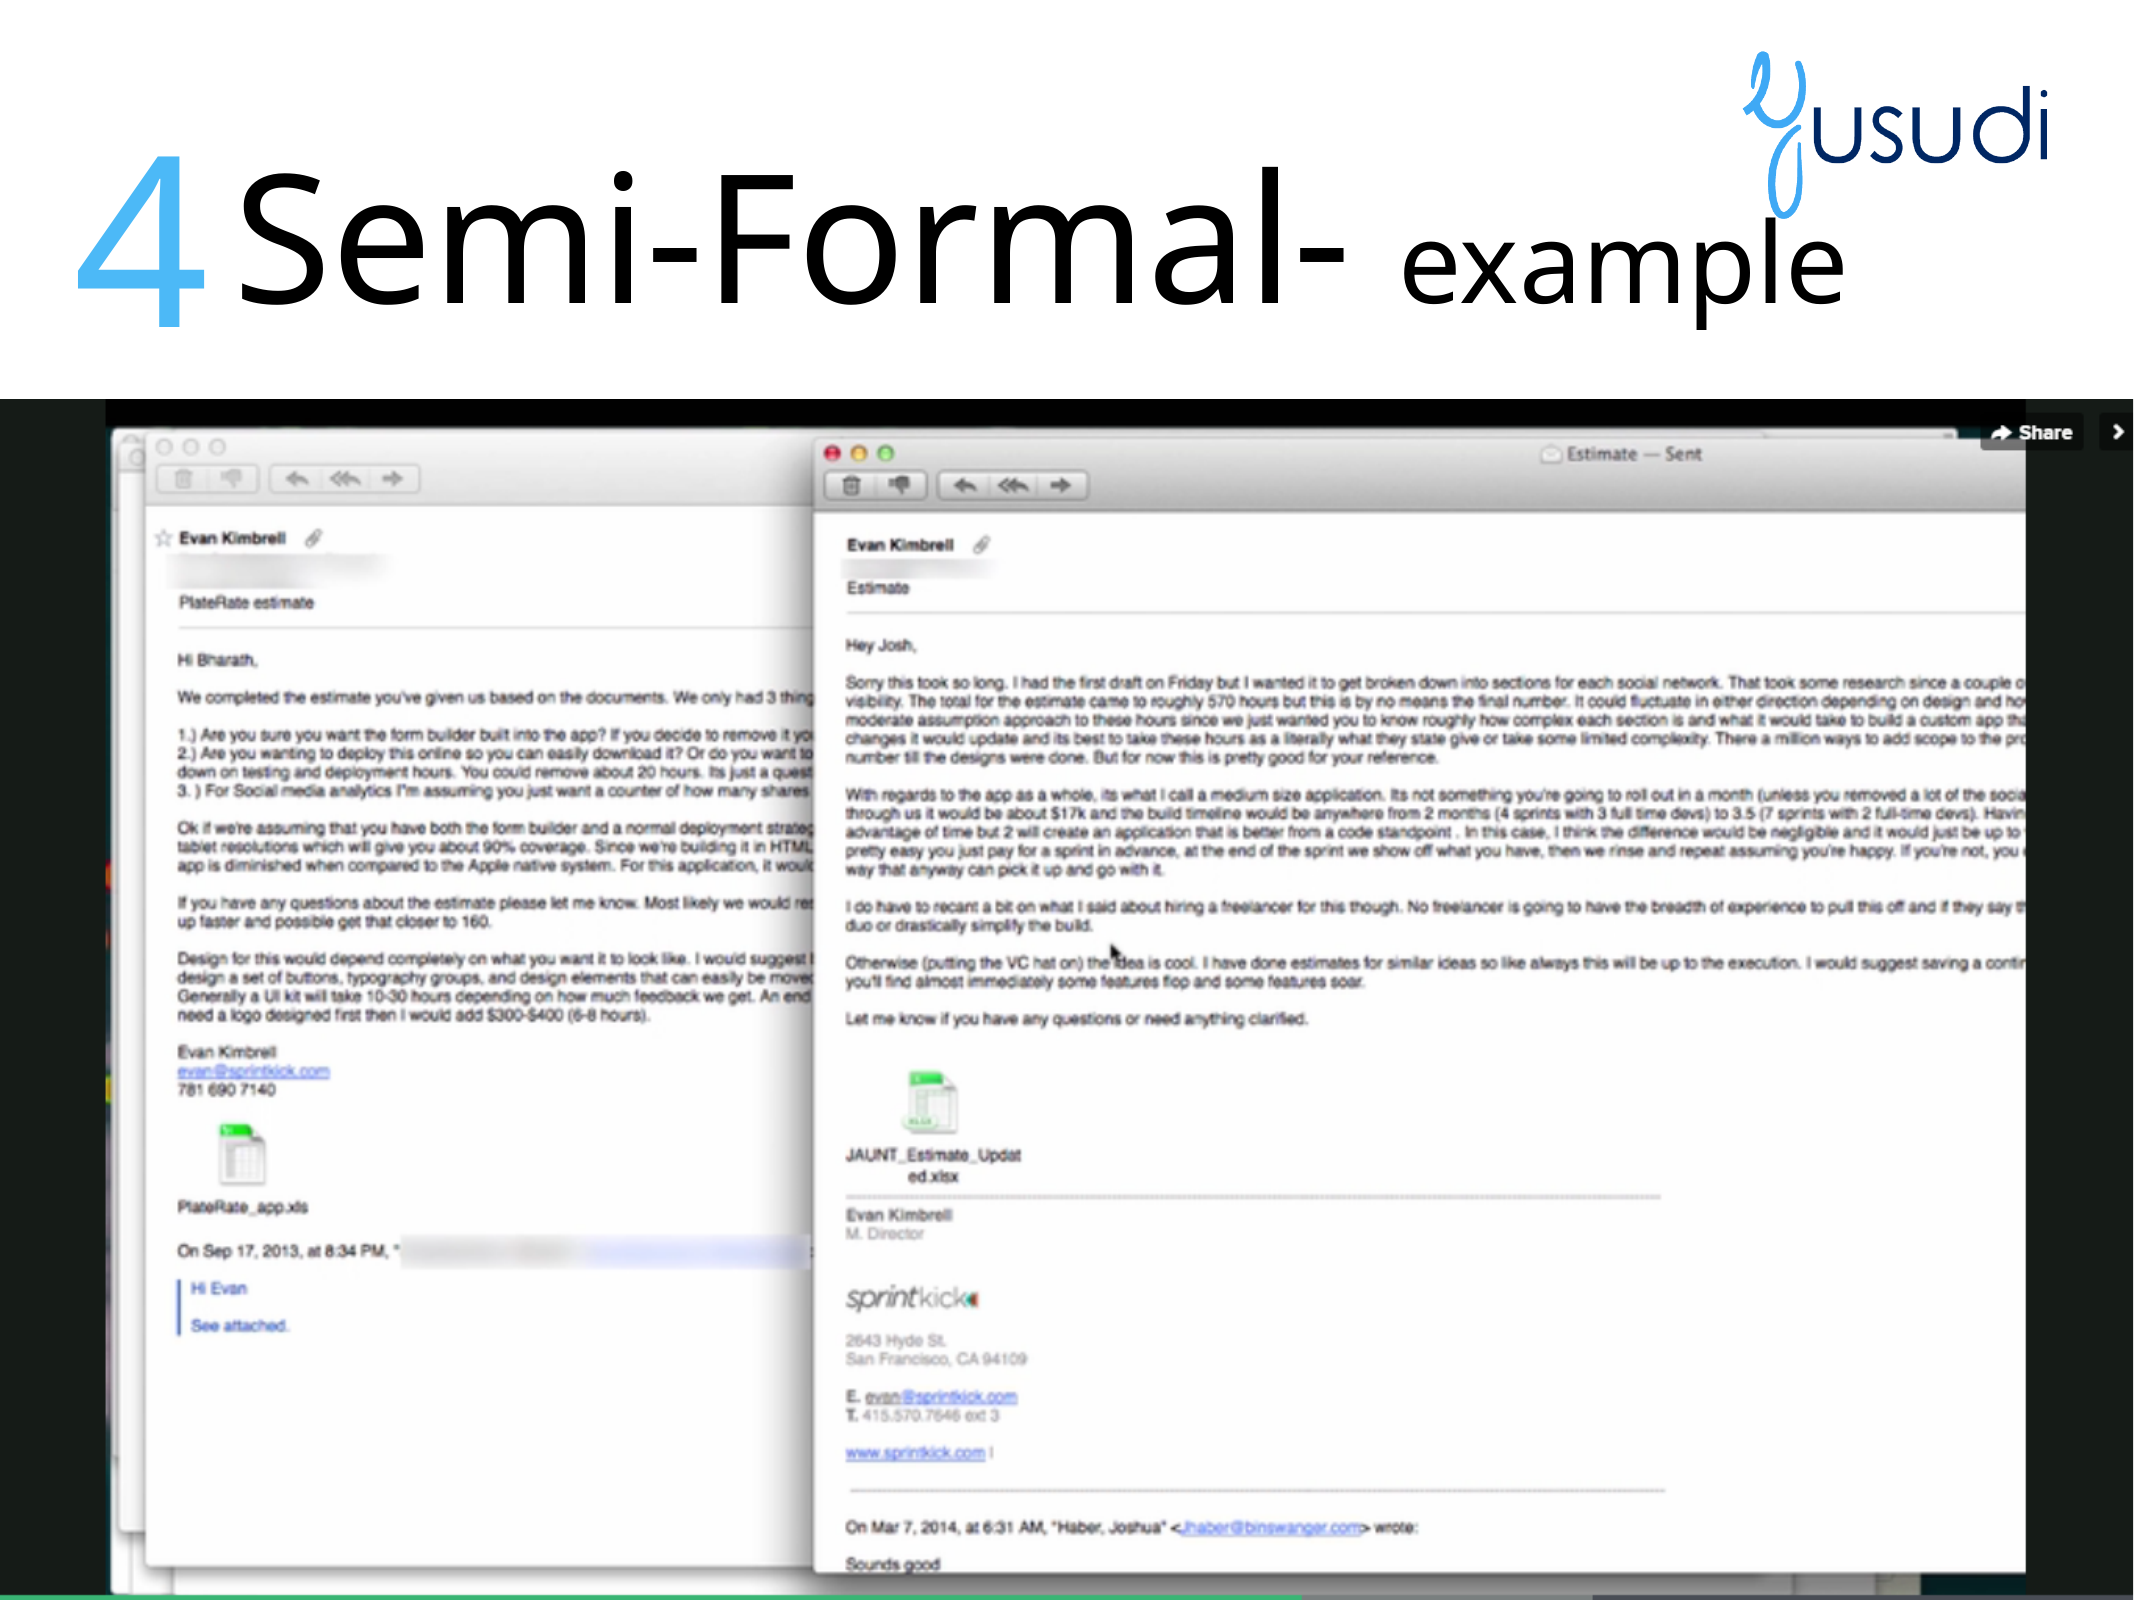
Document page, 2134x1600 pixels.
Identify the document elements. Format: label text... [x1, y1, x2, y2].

text_box 4 [65, 81, 218, 384]
picture [0, 399, 2134, 1600]
text_box Semi-Formal- example [225, 116, 2080, 349]
picture [1740, 51, 2086, 219]
